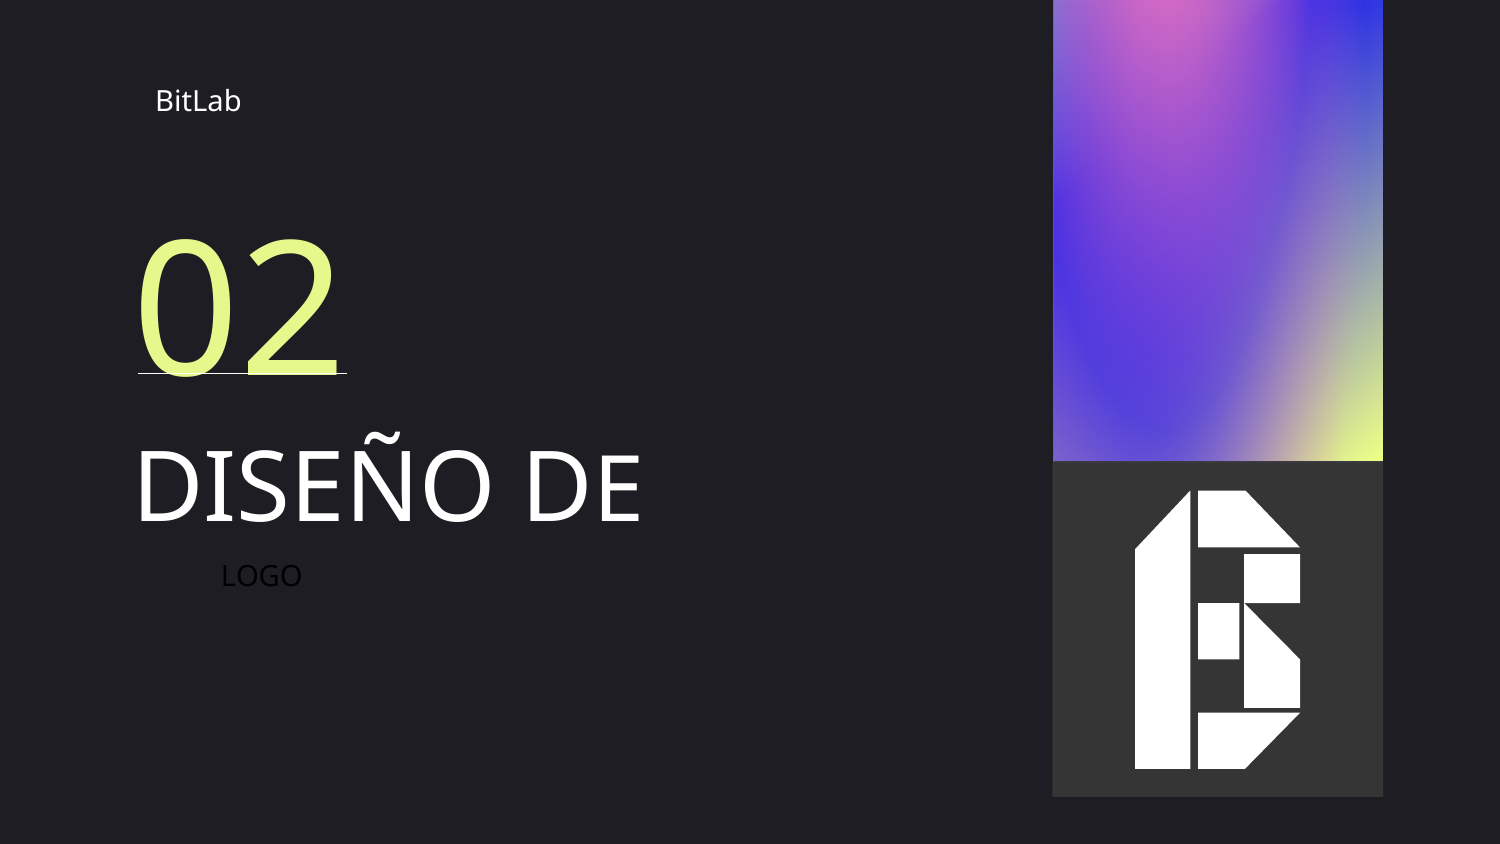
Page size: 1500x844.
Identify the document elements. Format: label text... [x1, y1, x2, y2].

text_box LOGO [138, 550, 386, 615]
title DISEÑO DE [117, 422, 832, 537]
title 02 [117, 173, 398, 364]
subtitle BitLab [117, 66, 752, 116]
picture [1052, 462, 1384, 798]
